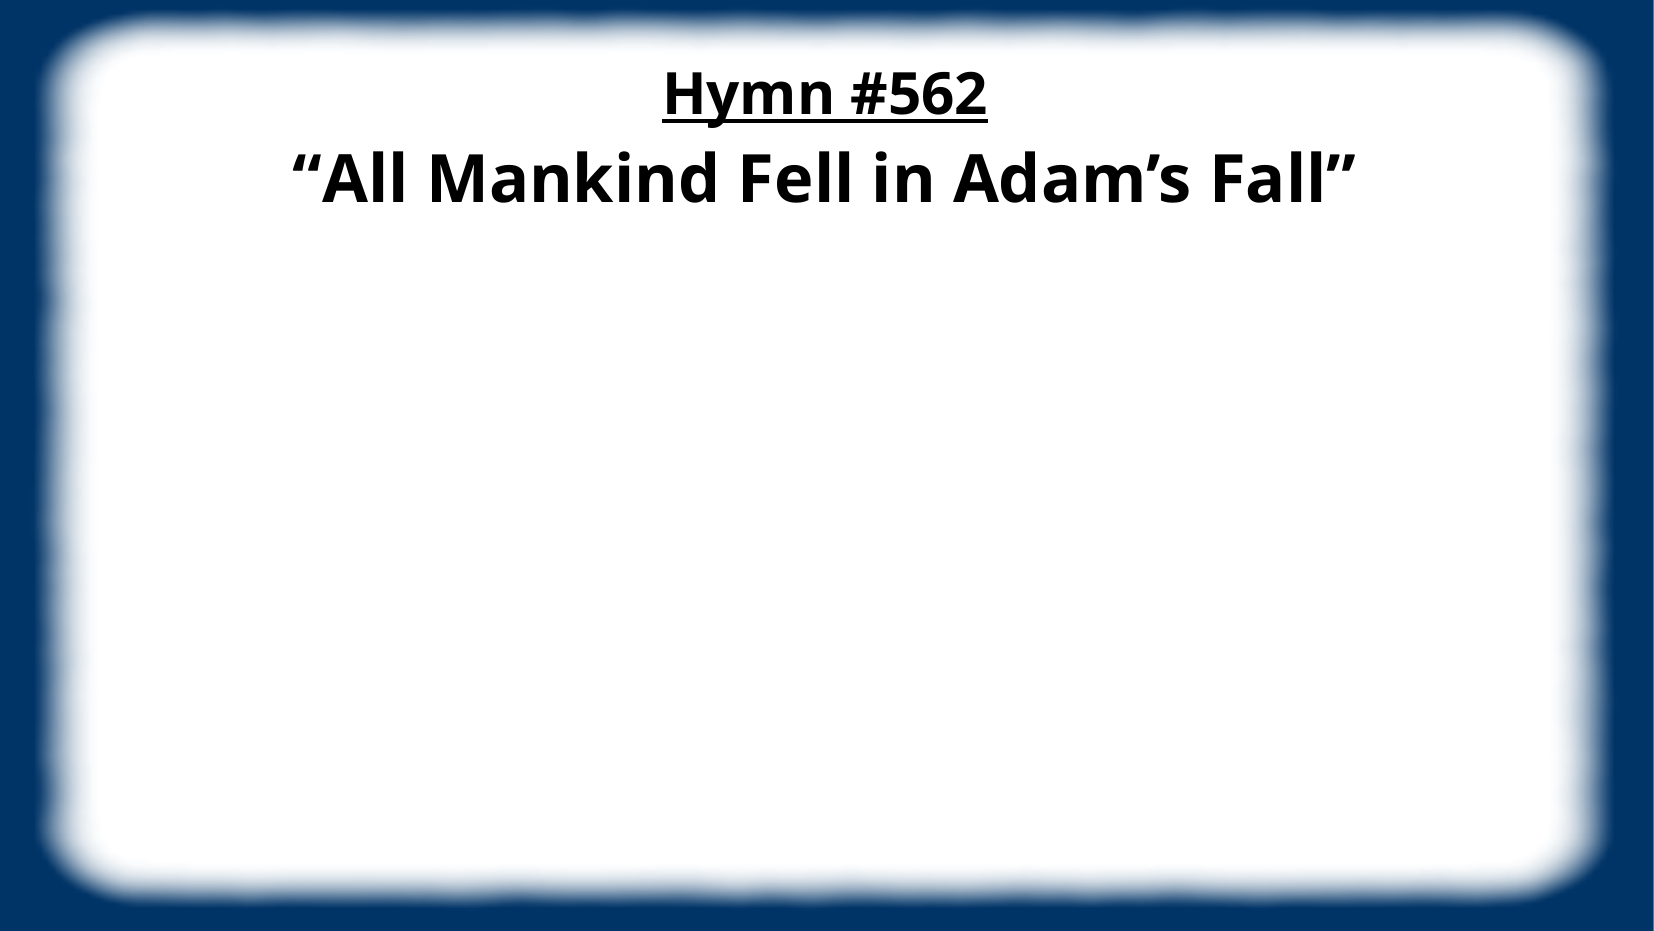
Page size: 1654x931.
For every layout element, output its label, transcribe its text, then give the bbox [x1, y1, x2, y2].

text_box Hymn #562 “All Mankind Fell in Adam’s Fall” [105, 45, 1546, 226]
picture [0, 0, 1654, 931]
